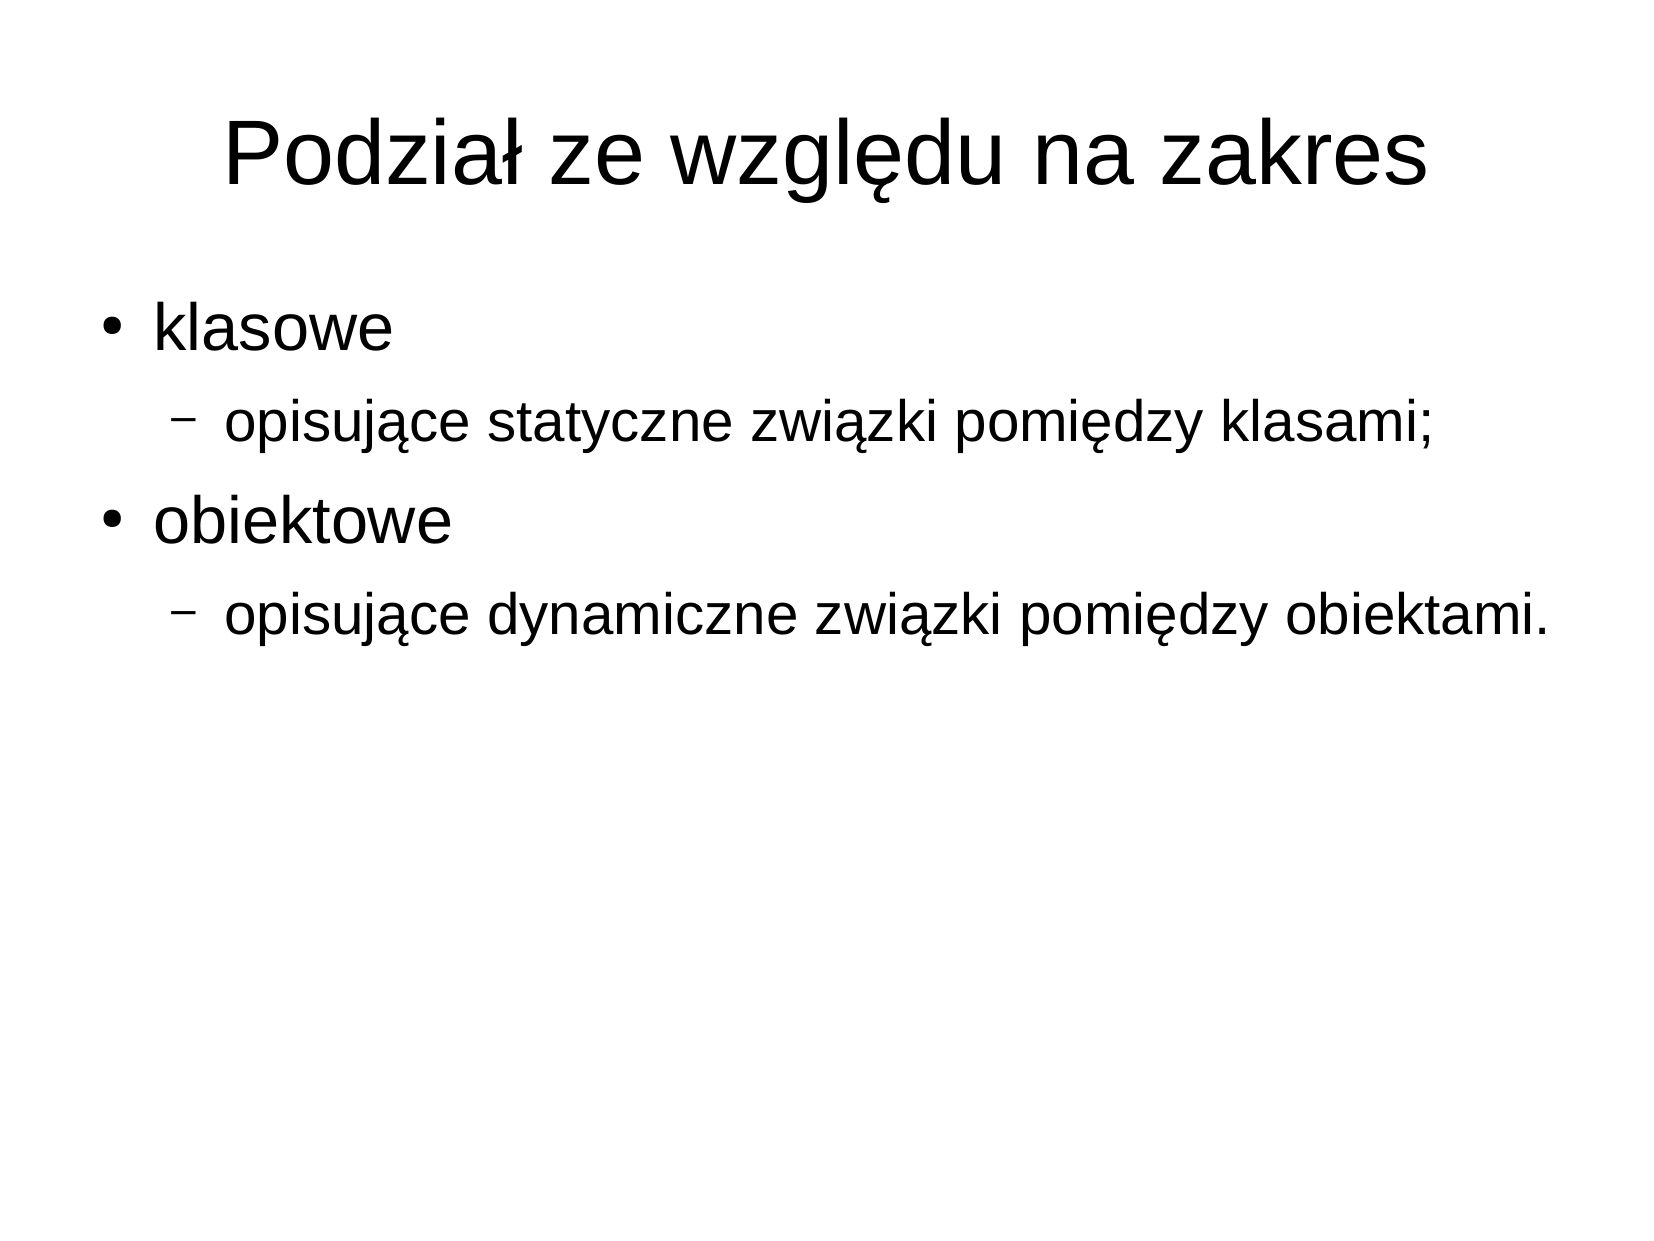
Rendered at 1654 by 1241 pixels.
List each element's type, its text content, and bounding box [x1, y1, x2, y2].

title Podział ze względu na zakres [82, 49, 1571, 257]
list klasowe opisujące statyczne związki pomiędzy klasami; obiektowe opisujące dynamiczne związki pomiędzy obiektami. [82, 290, 1571, 1010]
